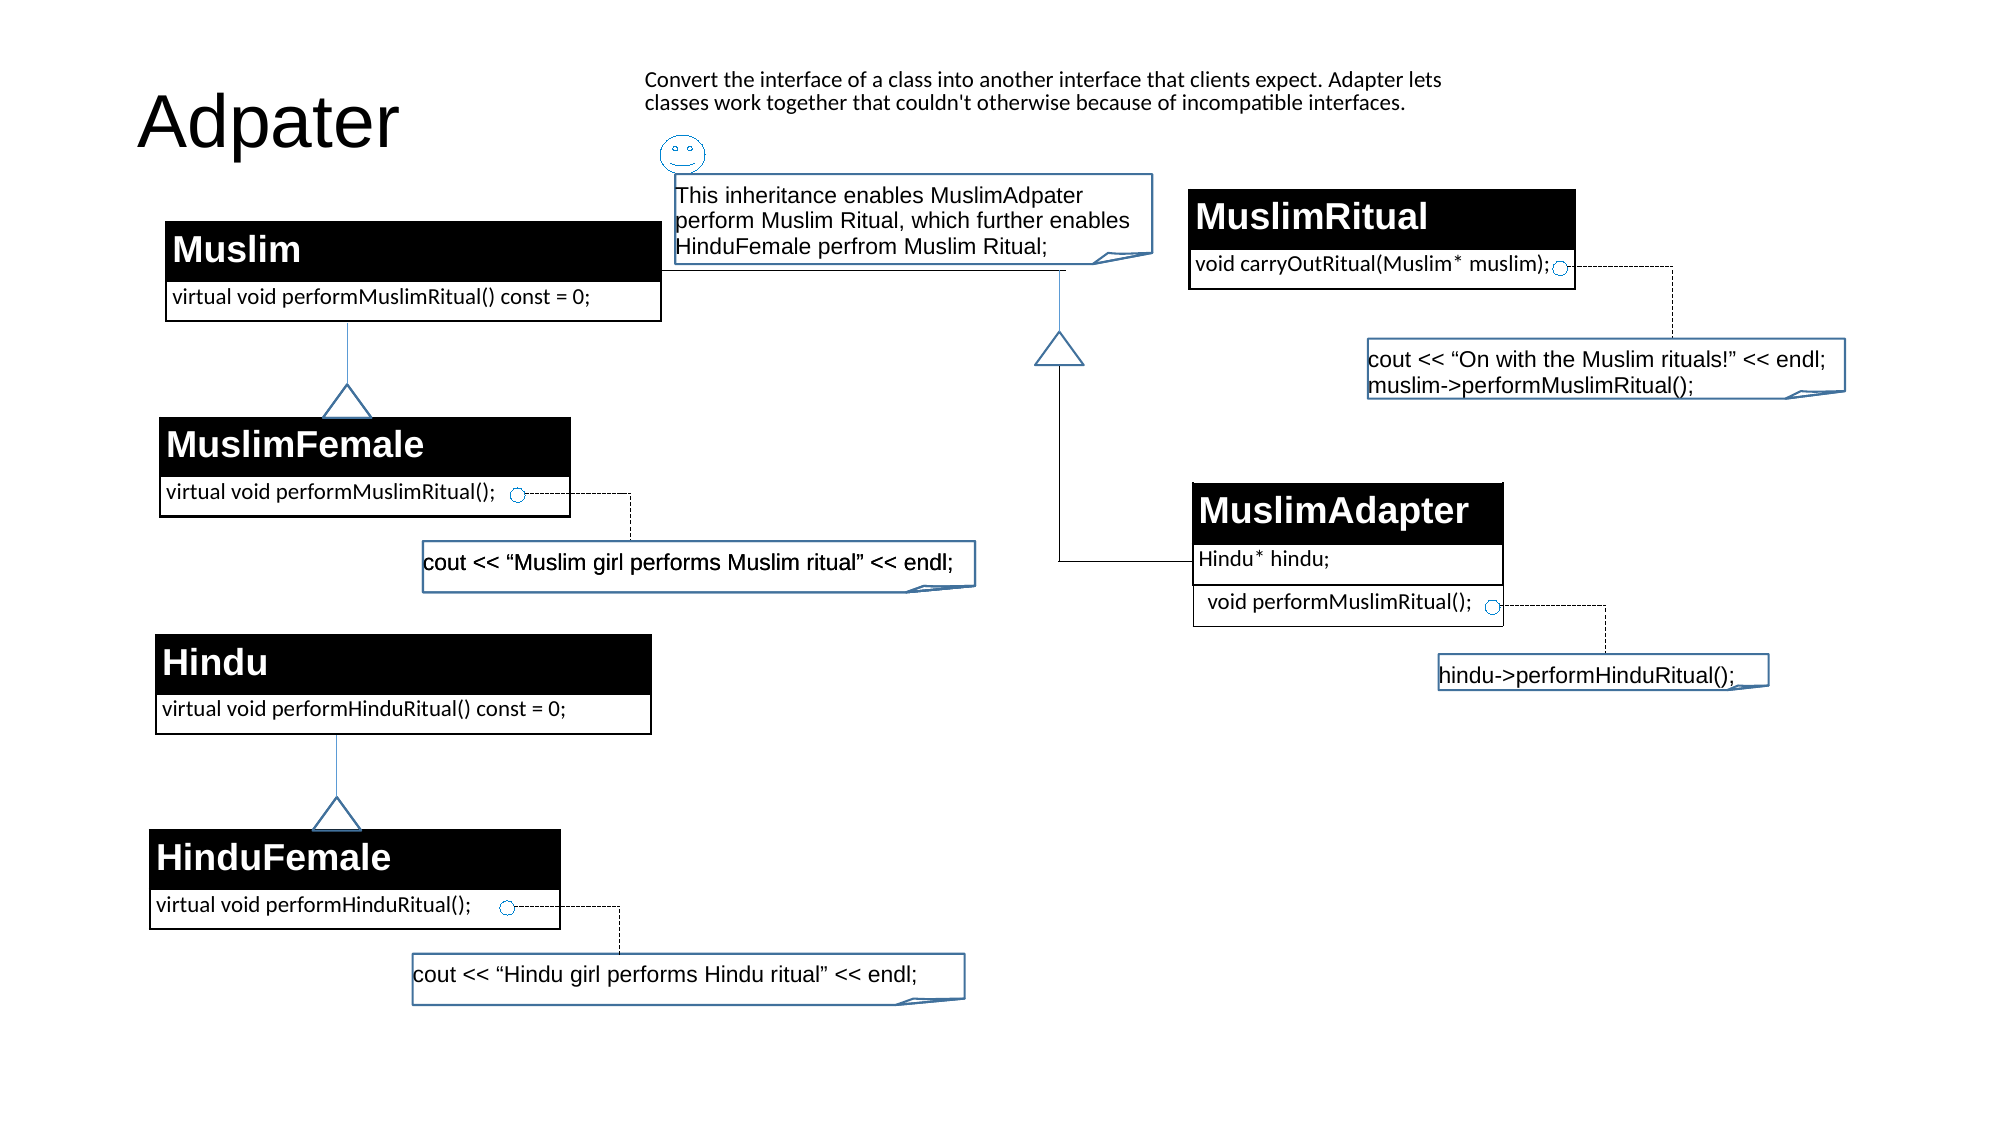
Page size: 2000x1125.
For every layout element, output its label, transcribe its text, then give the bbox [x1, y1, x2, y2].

table_cell virtual void performMuslimRitual() const = 0; [167, 282, 660, 320]
table_cell virtual void performMuslimRitual(); [161, 477, 569, 515]
table_header HinduFemale [151, 832, 559, 888]
table_cell virtual void performHinduRitual(); [151, 890, 559, 928]
table_header MuslimRitual [1191, 191, 1574, 247]
table_cell void performMuslimRitual(); [1194, 586, 1503, 626]
table_header MuslimFemale [161, 419, 569, 475]
table_header MuslimAdapter [1194, 485, 1502, 543]
text_box cout << “Hindu girl performs Hindu ritual” << endl; [412, 953, 965, 1006]
text_box Convert the interface of a class into another interface that clients expect. Adapter lets classes work together that couldn't otherwise because of incompatible interfaces. [630, 62, 1522, 121]
table_cell virtual void performHinduRitual() const = 0; [157, 695, 650, 733]
table_header Hindu [157, 636, 650, 693]
text_box cout << “On with the Muslim rituals!” << endl; muslim->performMuslimRitual(); [1367, 338, 1846, 399]
table_cell Hindu* hindu; [1194, 545, 1502, 584]
text_box cout << “Muslim girl performs Muslim ritual” << endl; [423, 541, 976, 593]
table_header Muslim [167, 223, 660, 280]
text_box hindu->performHinduRitual(); [1438, 654, 1769, 691]
text_box This inheritance enables MuslimAdpater perform Muslim Ritual, which further enables HinduFemale perfrom Muslim Ritual; [675, 174, 1153, 265]
table_cell void carryOutRitual(Muslim* muslim); [1191, 250, 1574, 288]
title Adpater [137, 59, 436, 181]
